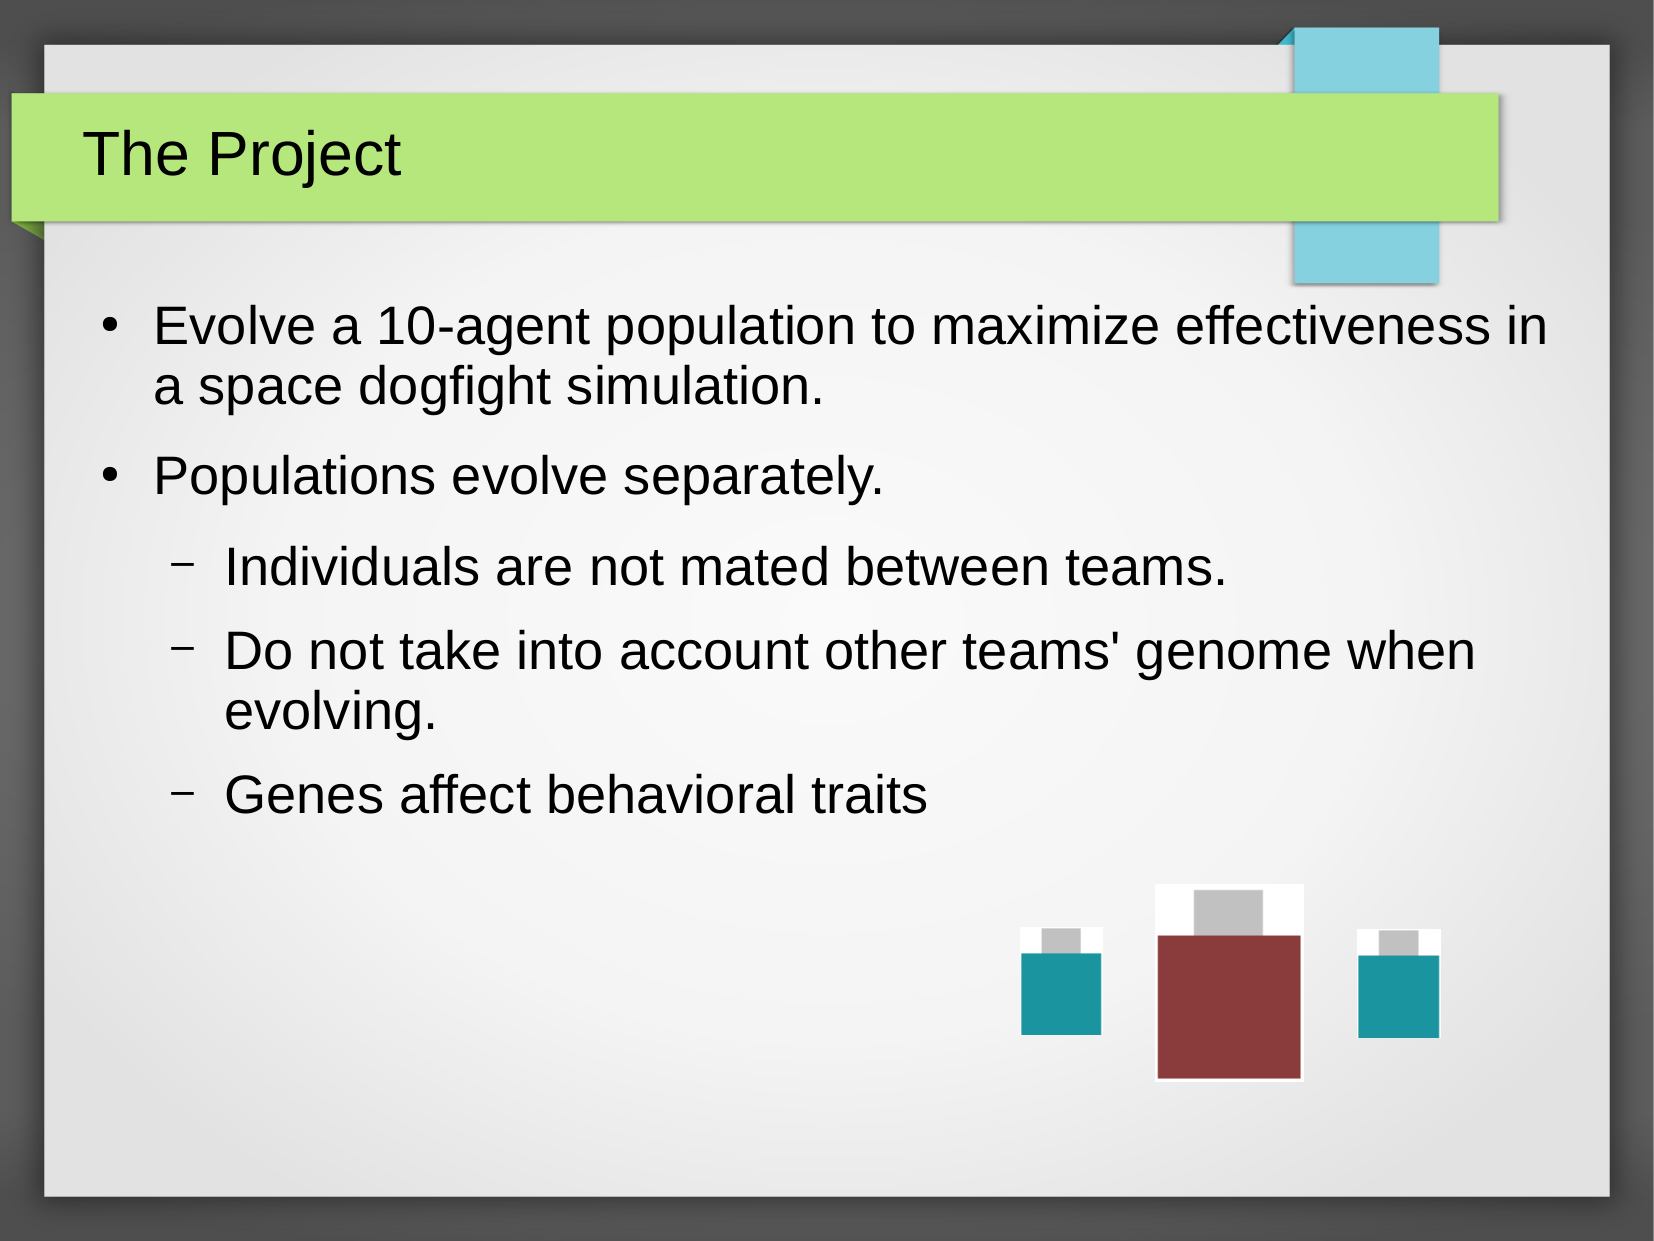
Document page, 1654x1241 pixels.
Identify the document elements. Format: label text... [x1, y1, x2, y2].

list Evolve a 10-agent population to maximize effectiveness in a space dogfight simulation. Populations evolve separately. Individuals are not mated between teams. Do not take into account other teams' genome when evolving. Genes affect behavioral traits [82, 295, 1571, 1015]
title The Project [82, 94, 1264, 213]
picture [0, 0, 1654, 1241]
